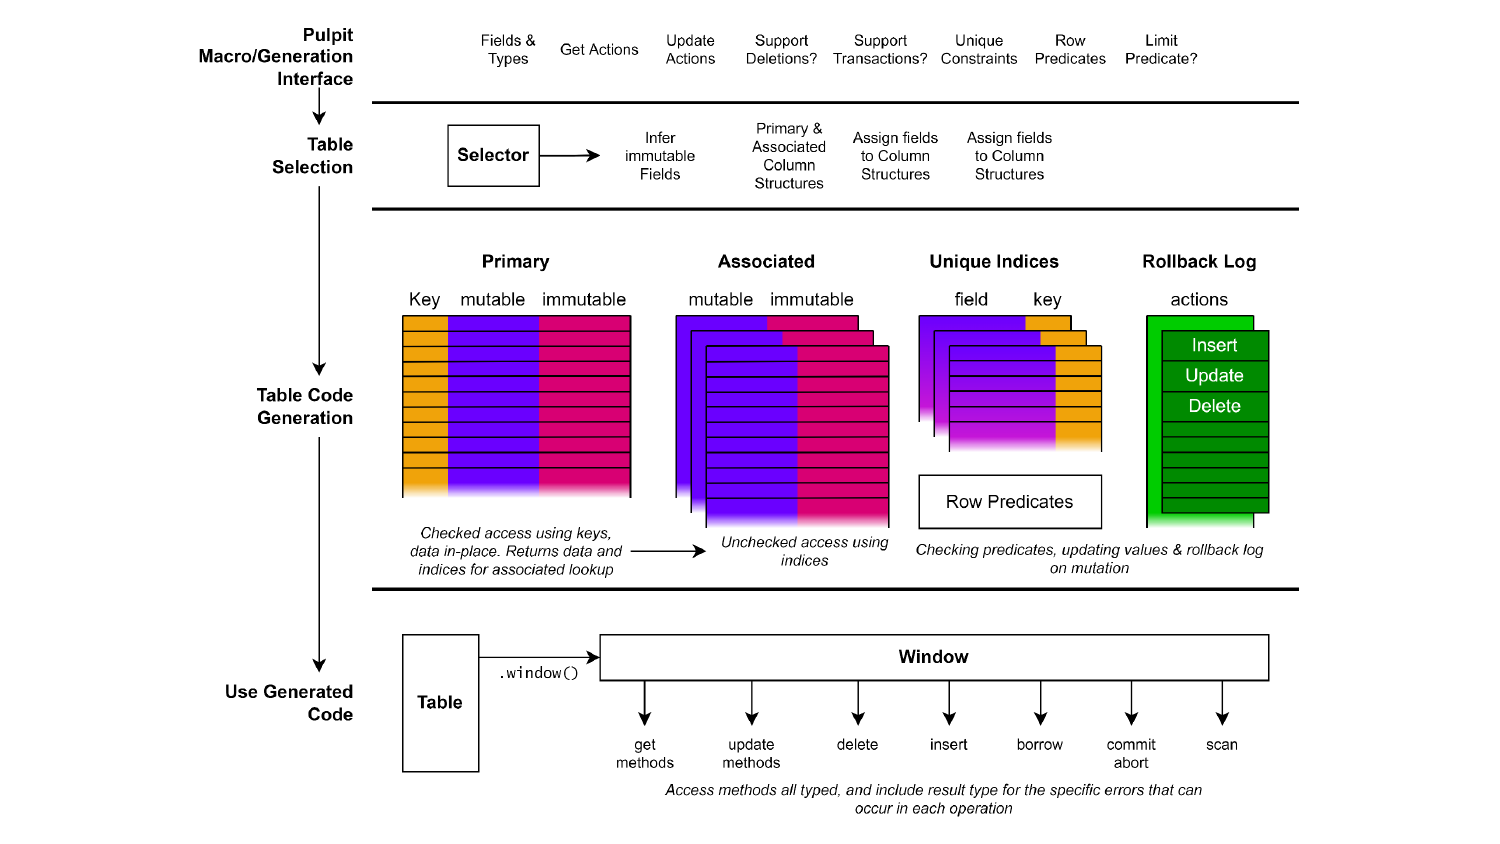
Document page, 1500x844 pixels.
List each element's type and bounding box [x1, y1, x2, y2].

picture [198, 24, 1301, 819]
